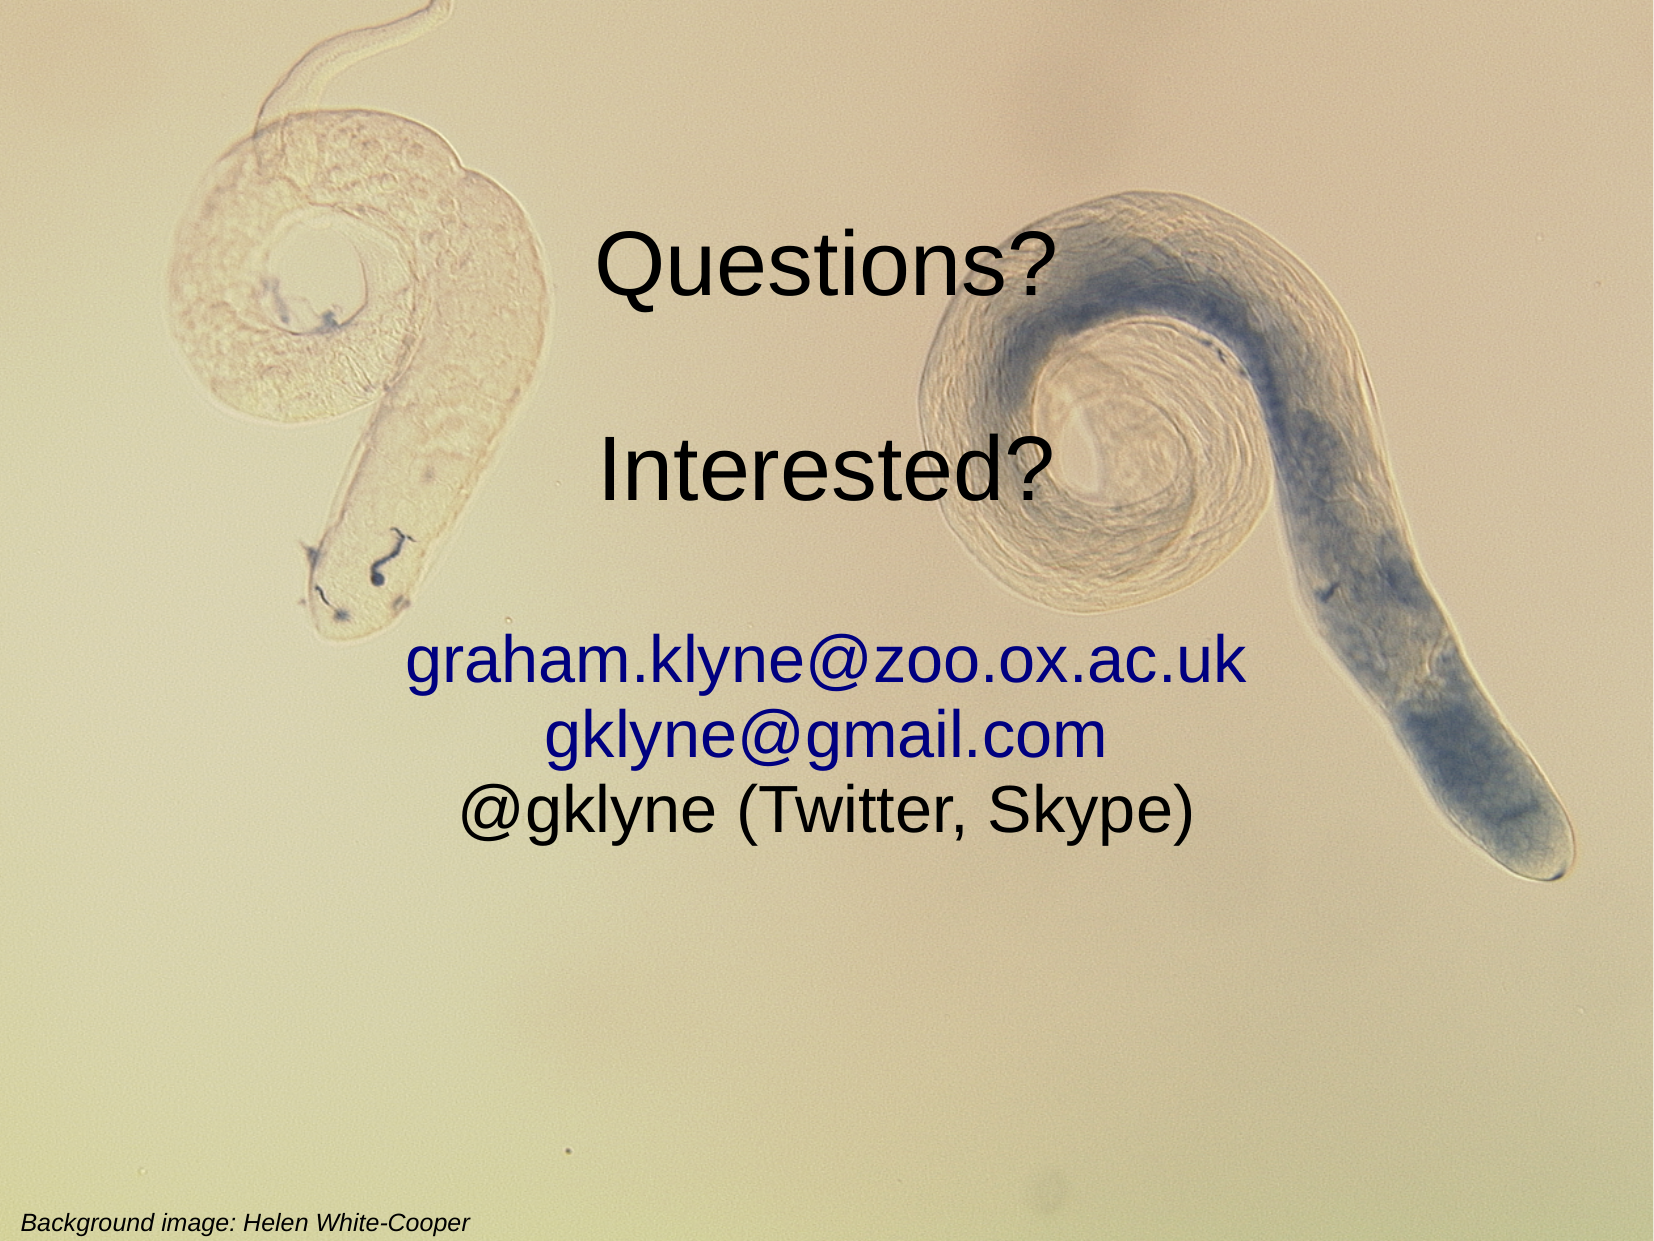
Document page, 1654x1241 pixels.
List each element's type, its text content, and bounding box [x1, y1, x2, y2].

picture [0, 0, 1654, 1241]
text_box Background image: Helen White-Cooper [5, 1201, 786, 1241]
subtitle Questions? Interested? graham.klyne@zoo.ox.ac.uk gklyne@gmail.com @gklyne (Twitter, Skype) [82, 49, 1571, 1010]
